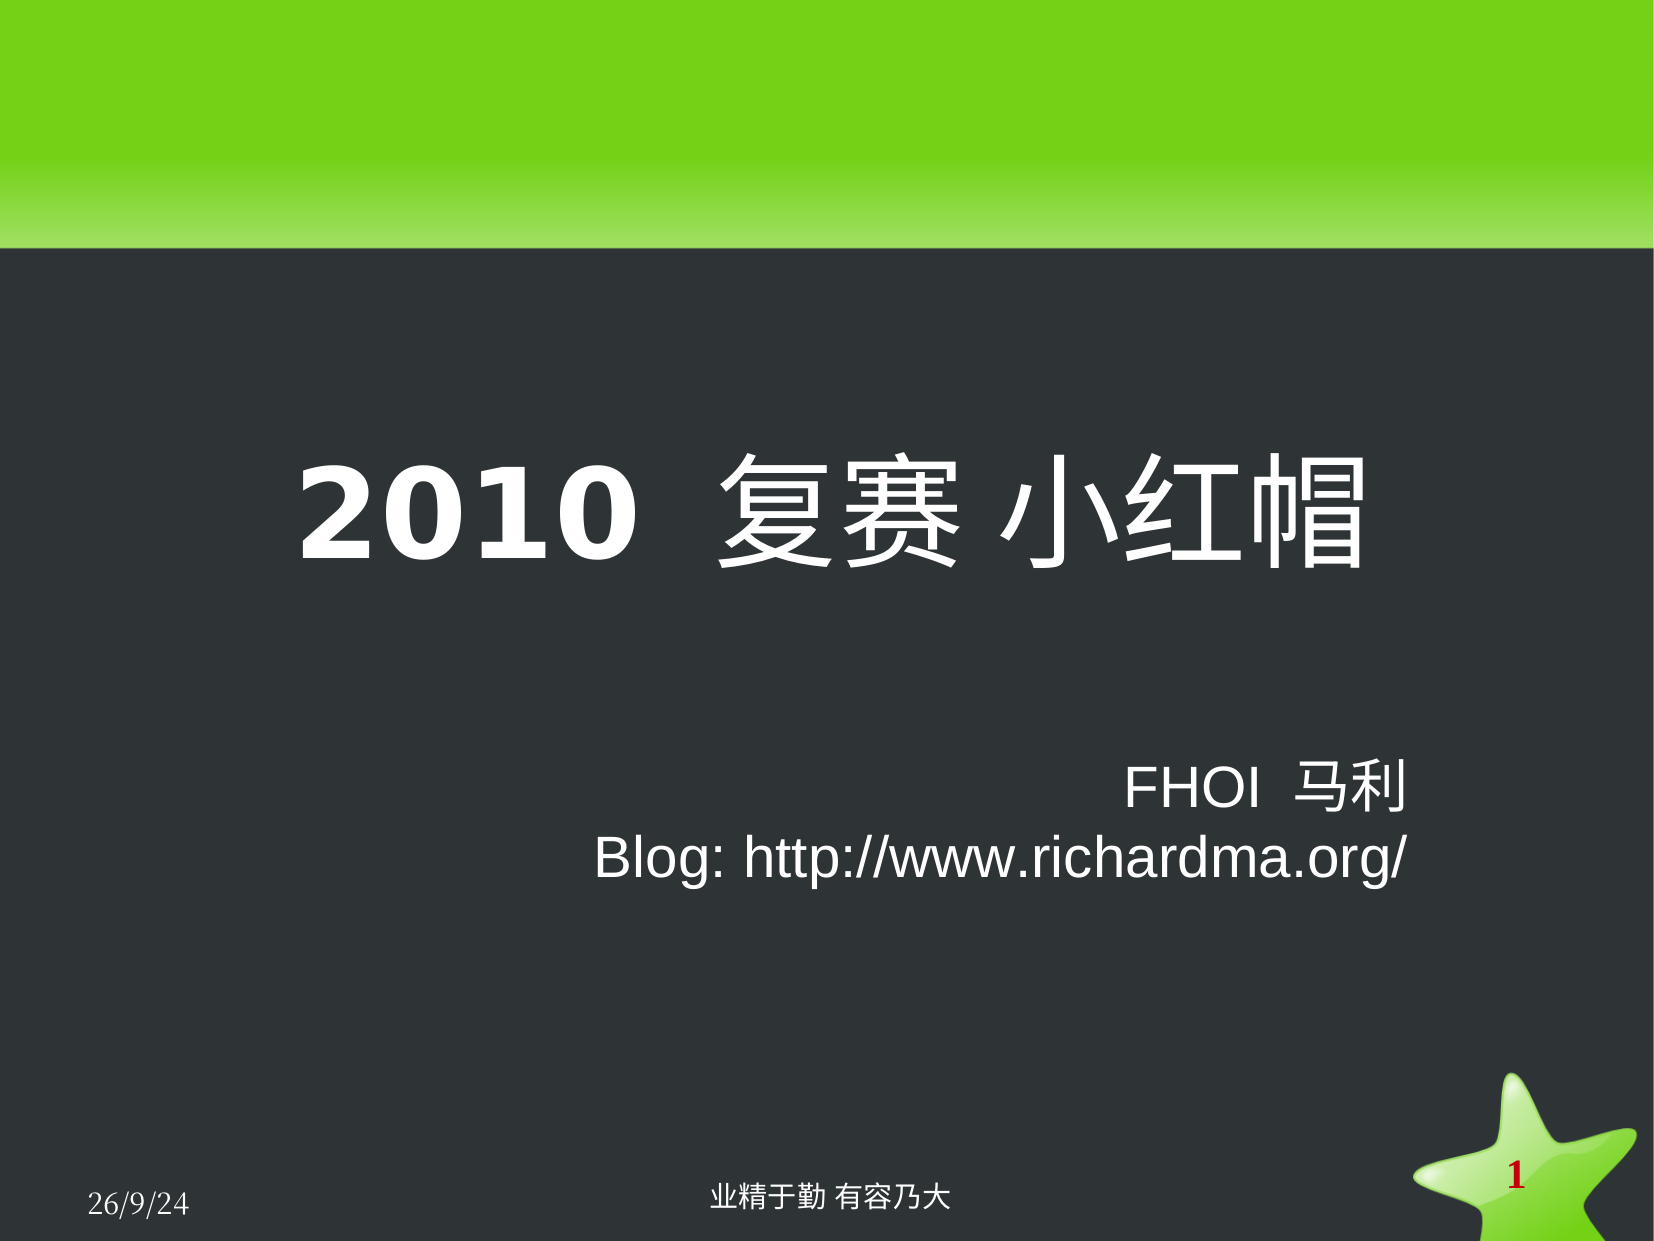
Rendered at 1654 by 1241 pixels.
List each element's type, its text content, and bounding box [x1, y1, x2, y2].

picture [0, 0, 1654, 1241]
text_box FHOI 马利 Blog: http://www.richardma.org/ [147, 738, 1424, 886]
title 2010 复赛 小红帽 [88, 413, 1577, 606]
